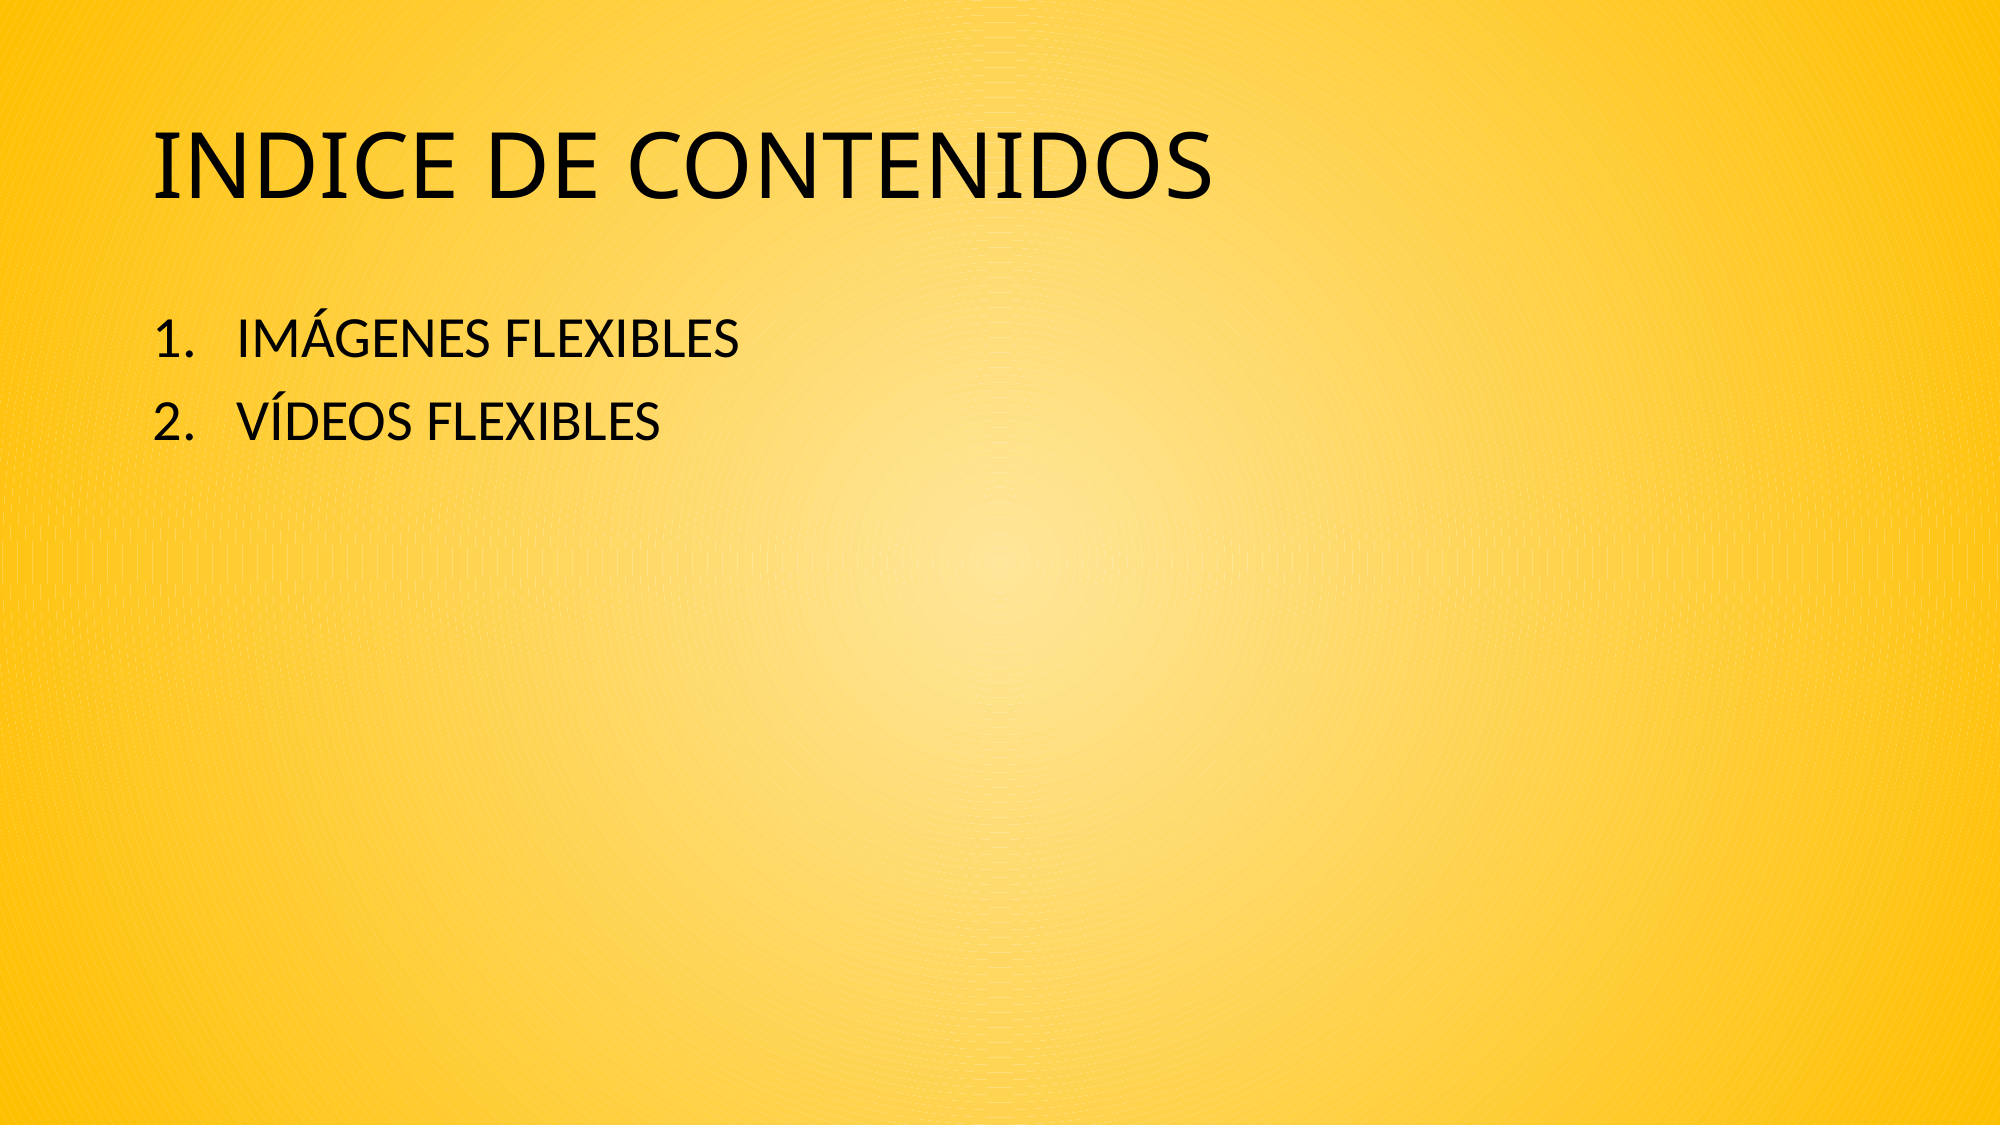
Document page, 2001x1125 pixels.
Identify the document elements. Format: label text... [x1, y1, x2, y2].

title INDICE DE CONTENIDOS [137, 59, 1863, 278]
list IMÁGENES FLEXIBLES VÍDEOS FLEXIBLES [137, 299, 1863, 1014]
